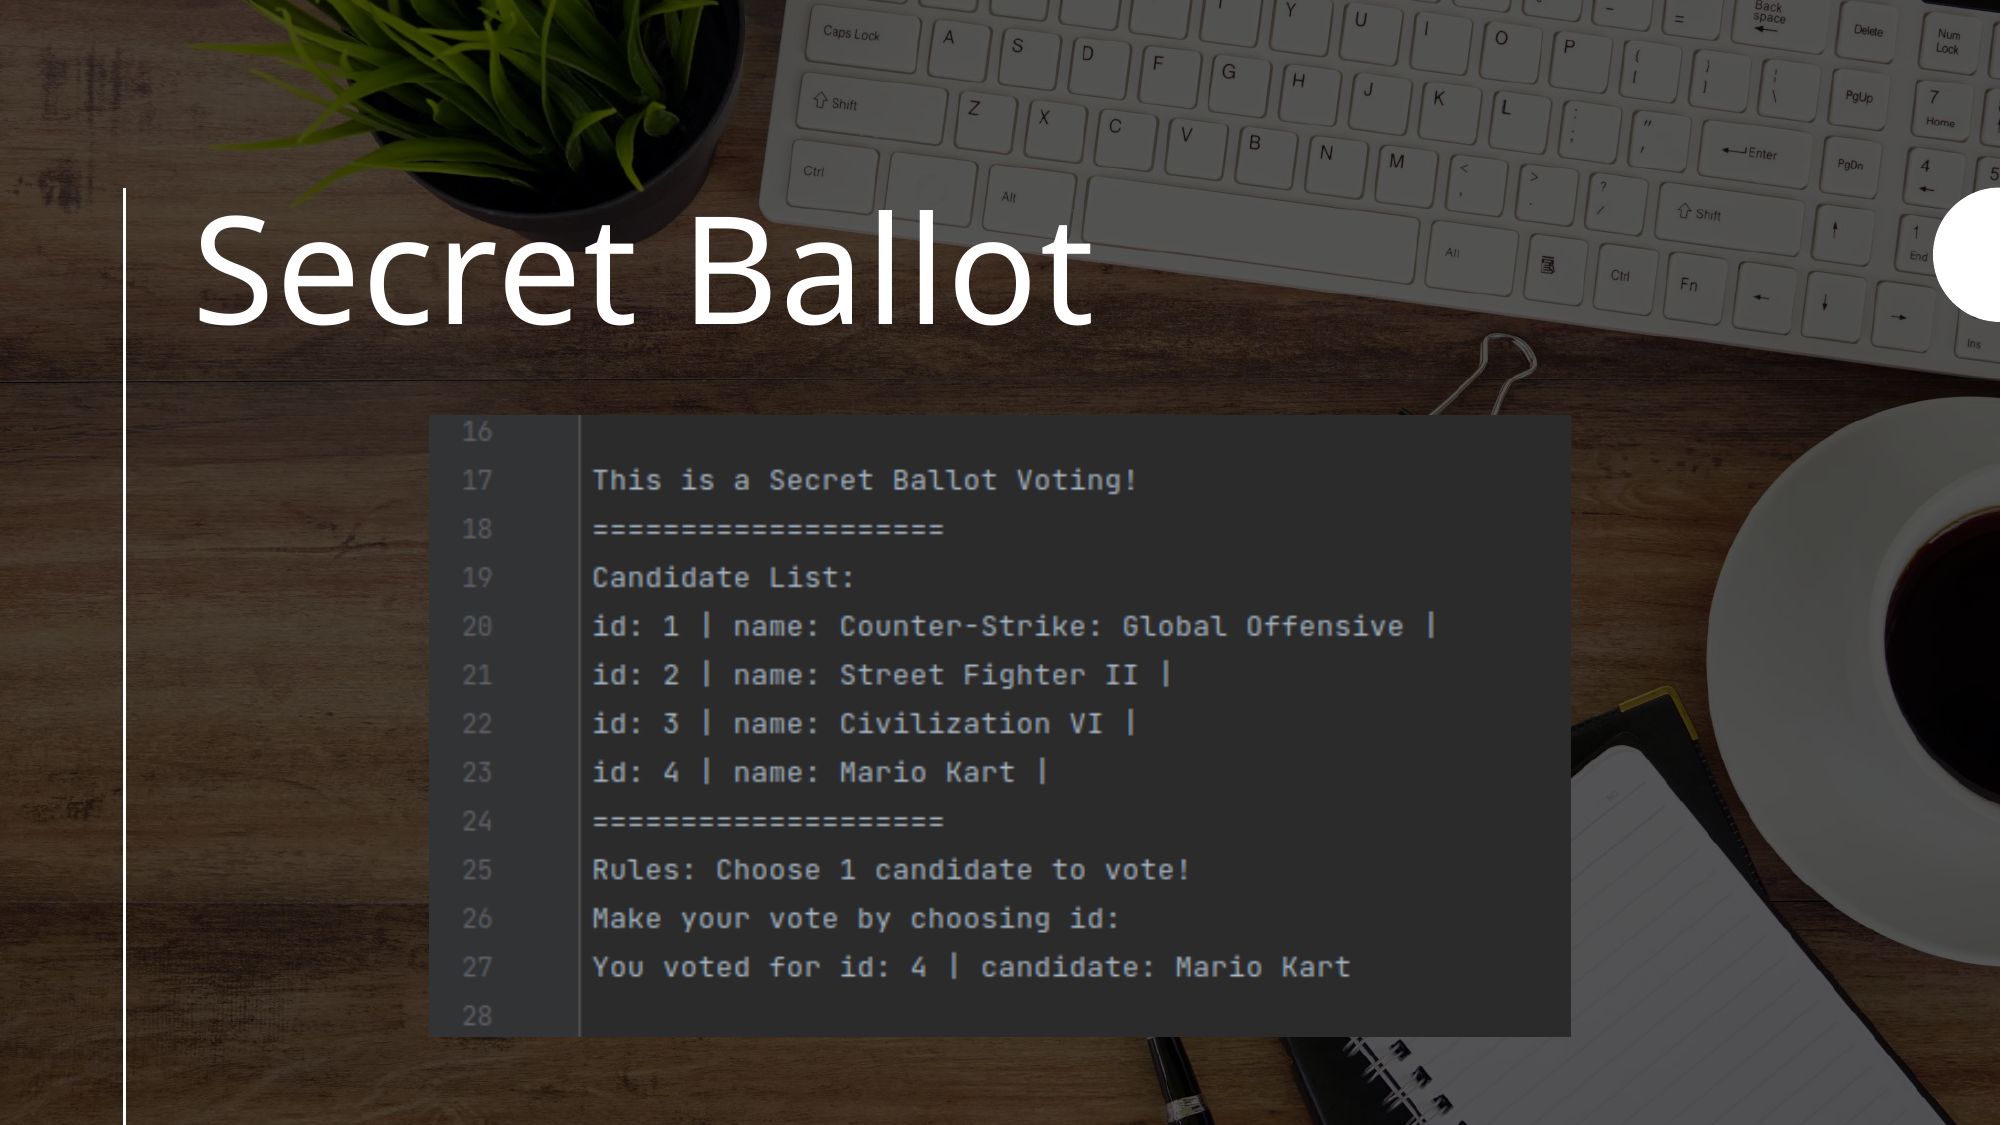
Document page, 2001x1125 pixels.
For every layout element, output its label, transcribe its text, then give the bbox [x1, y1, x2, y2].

title Secret Ballot [176, 187, 1662, 770]
picture [0, 0, 2000, 1125]
text_box [1932, 187, 2000, 322]
